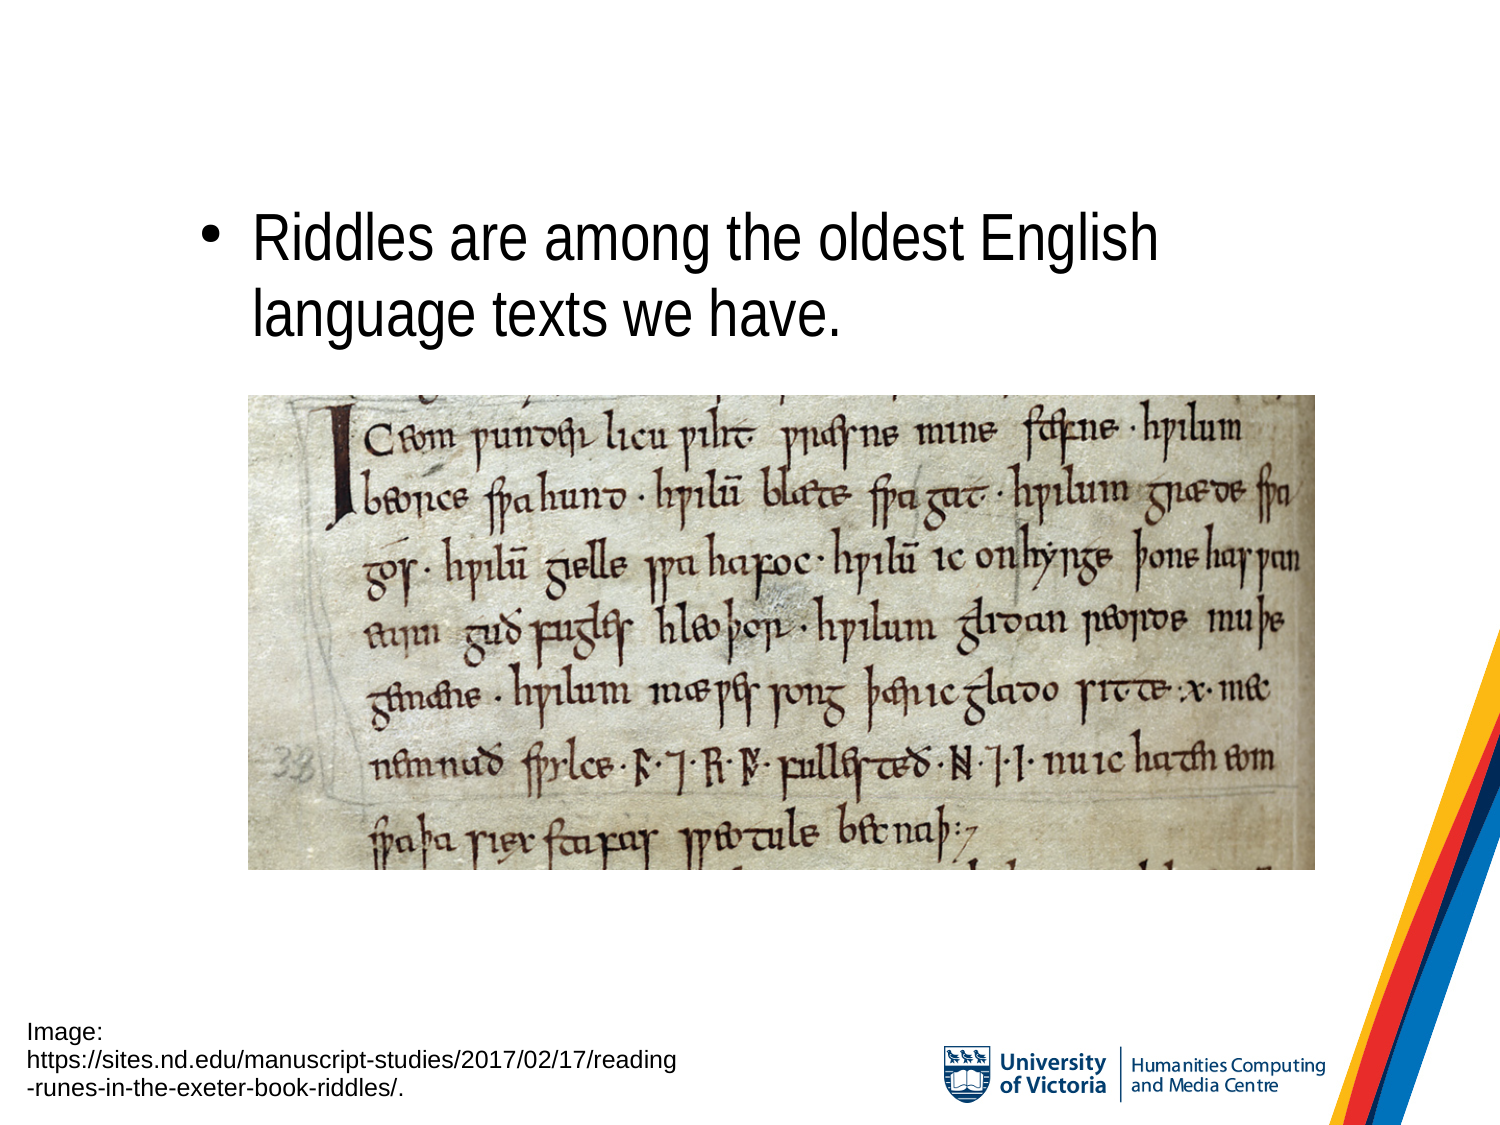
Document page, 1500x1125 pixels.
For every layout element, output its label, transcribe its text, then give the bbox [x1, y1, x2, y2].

text_box Image: https://sites.nd.edu/manuscript-studies/2017/02/17/reading-runes-in-the-exeter-book-riddles/. [11, 1010, 697, 1109]
picture [0, 0, 1500, 1125]
list Riddles are among the oldest English language texts we have. [181, 197, 1241, 879]
